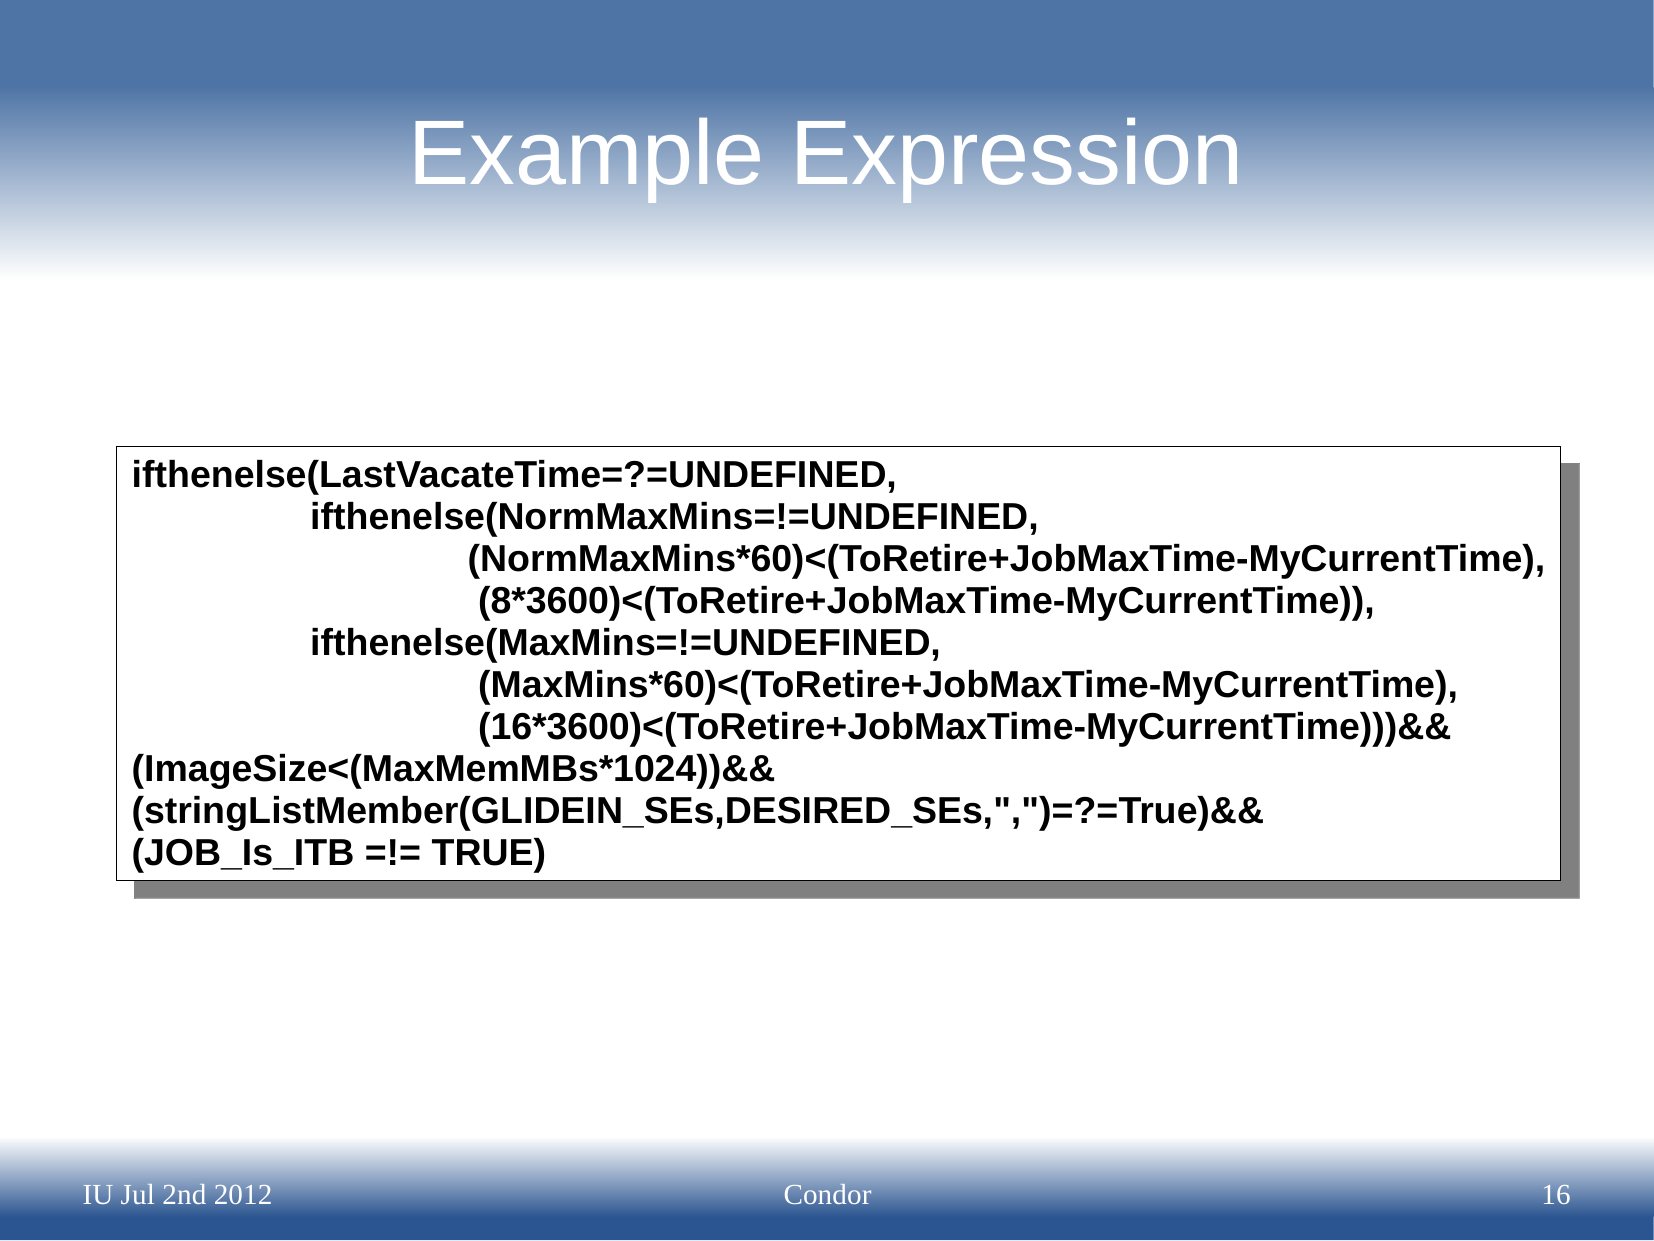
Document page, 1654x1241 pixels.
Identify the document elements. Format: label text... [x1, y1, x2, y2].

title Example Expression [82, 49, 1571, 257]
text_box ifthenelse(LastVacateTime=?=UNDEFINED, ifthenelse(NormMaxMins=!=UNDEFINED, (NormMaxMins*60)<(ToRetire+JobMaxTime-MyCurrentTime), (8*3600)<(ToRetire+JobMaxTime-MyCurrentTime)), ifthenelse(MaxMins=!=UNDEFINED, (MaxMins*60)<(ToRetire+JobMaxTime-MyCurrentTime), (16*3600)<(ToRetire+JobMaxTime-MyCurrentTime)))&& (ImageSize<(MaxMemMBs*1024))&& (stringListMember(GLIDEIN_SEs,DESIRED_SEs,",")=?=True)&& (JOB_Is_ITB =!= TRUE) [116, 446, 1561, 881]
